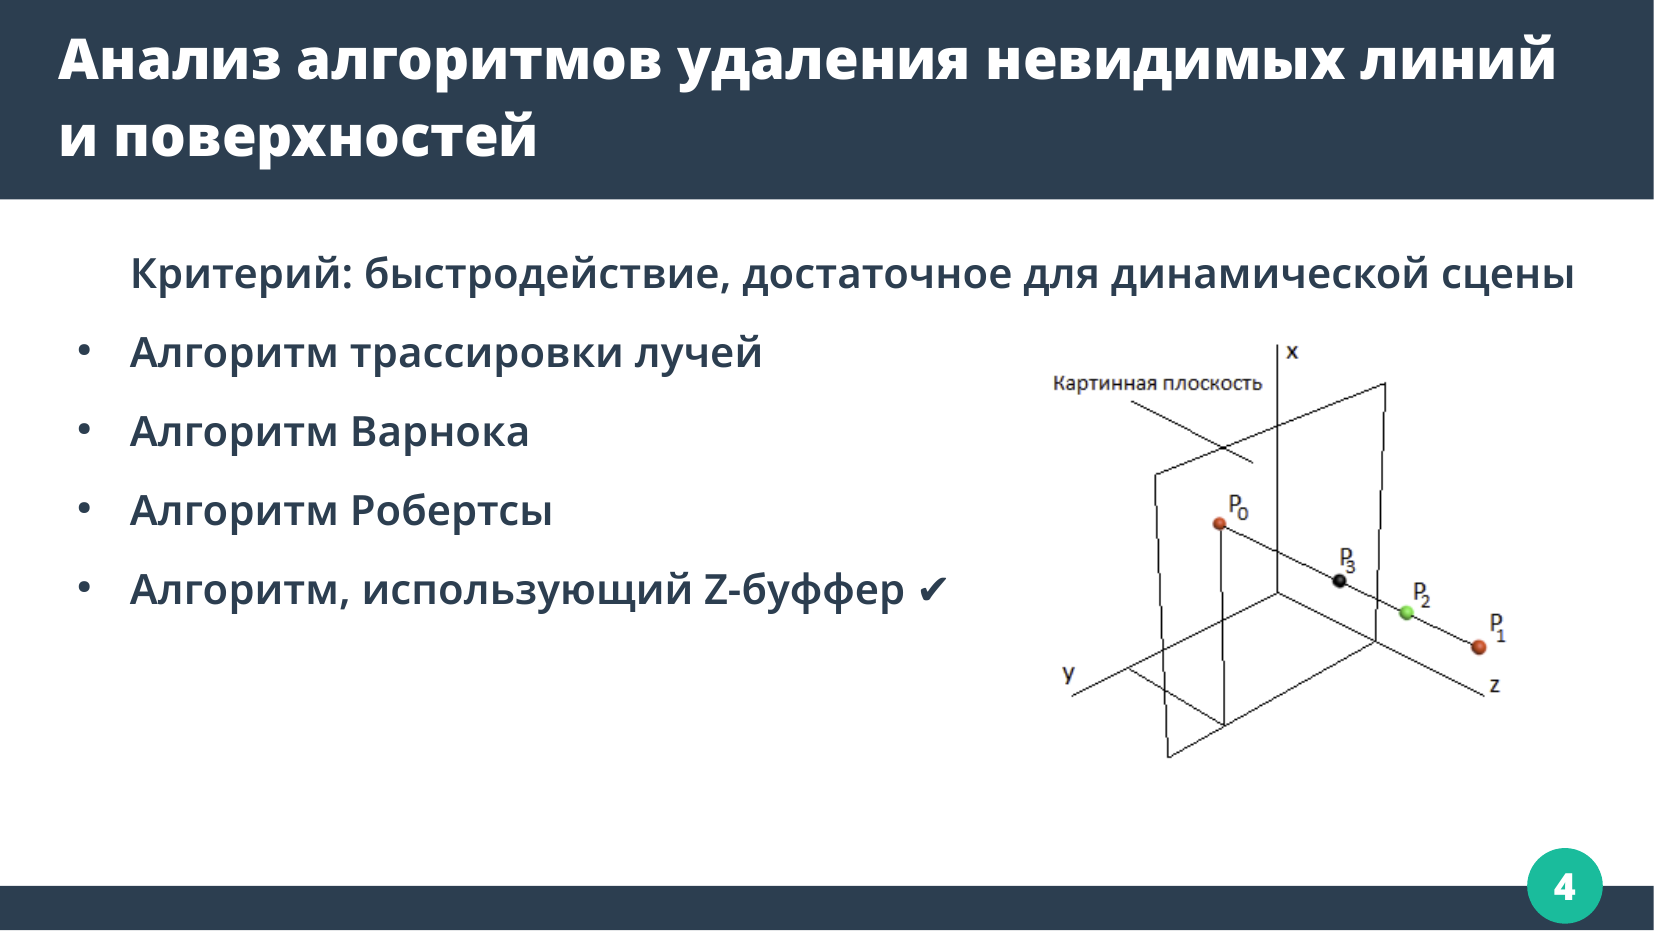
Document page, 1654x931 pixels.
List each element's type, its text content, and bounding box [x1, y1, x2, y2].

title Анализ алгоритмов удаления невидимых линий и поверхностей [59, 37, 1595, 155]
list Критерий: быстродействие, достаточное для динамической сцены Алгоритм трассировки лучей Алгоритм Варнока Алгоритм Робертсы Алгоритм, использующий Z-буффер ✔ [59, 243, 1595, 864]
picture [1050, 337, 1527, 766]
